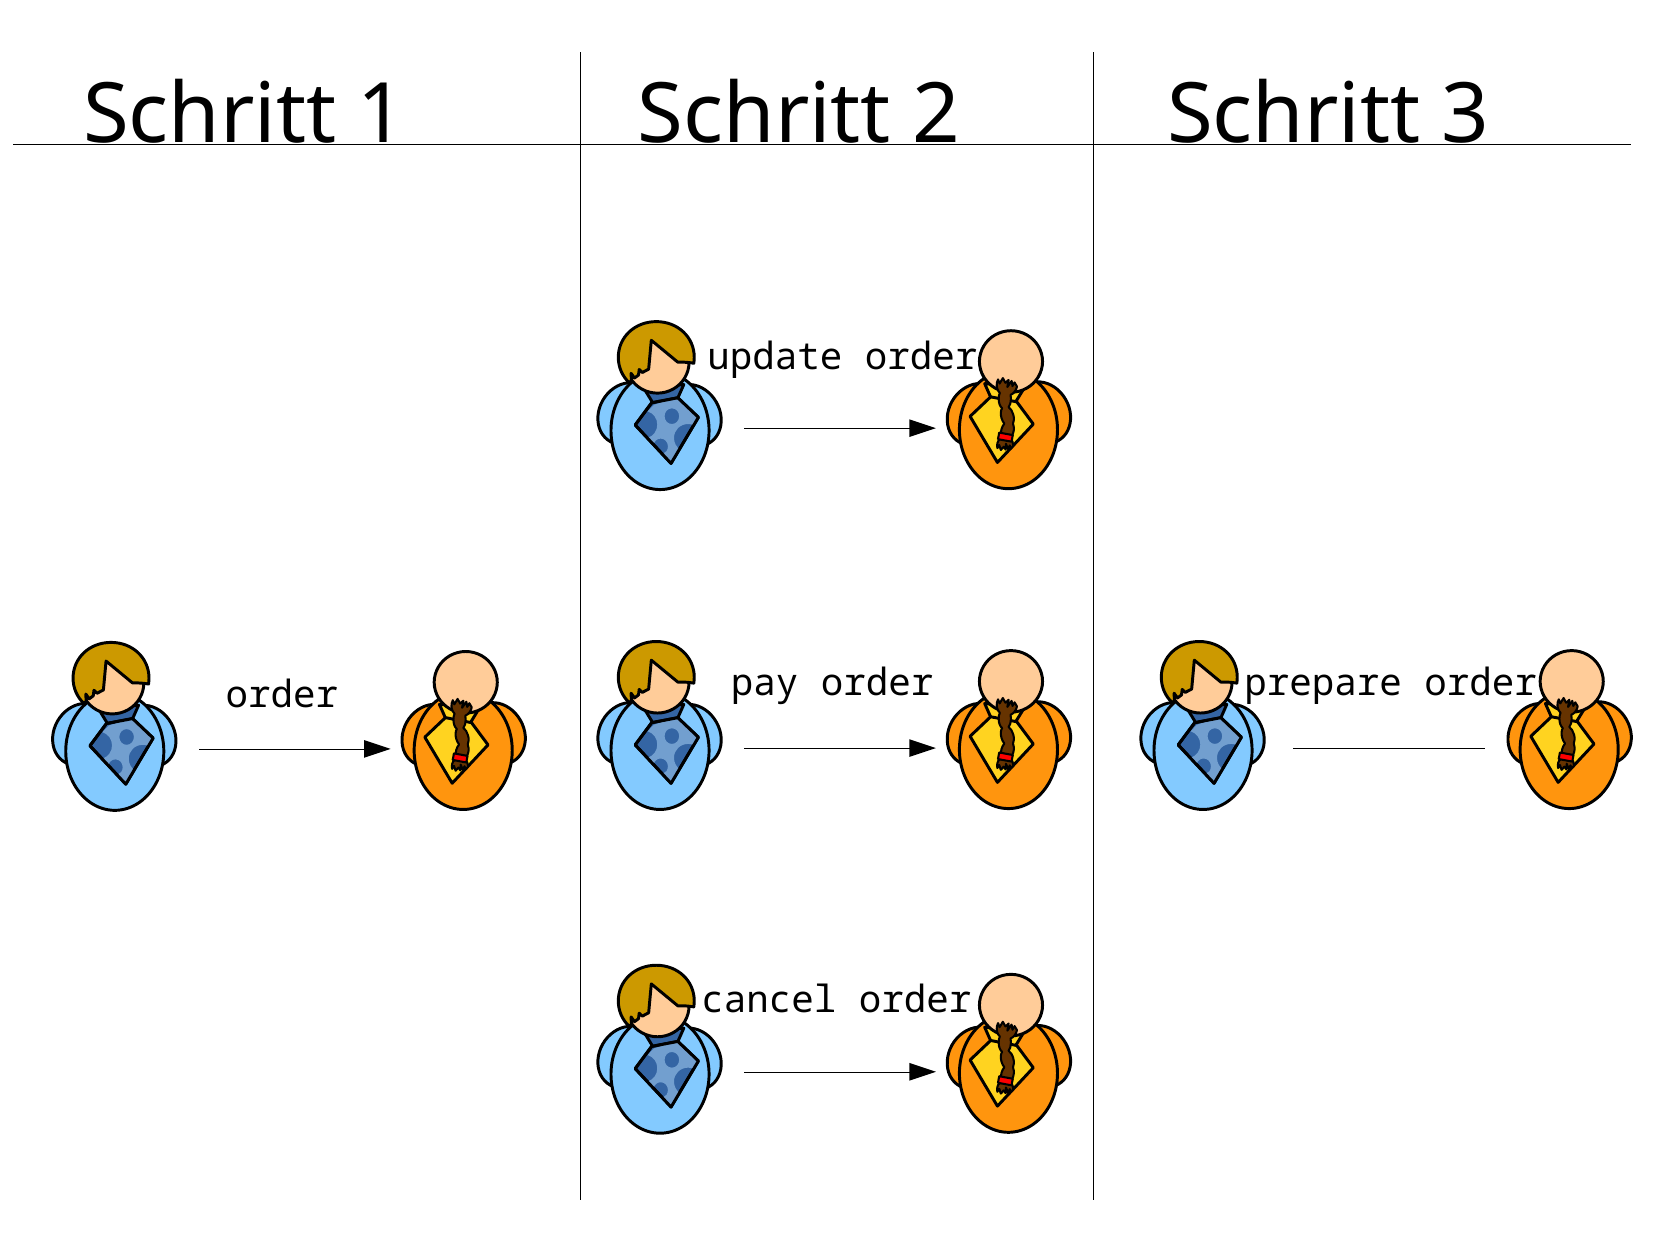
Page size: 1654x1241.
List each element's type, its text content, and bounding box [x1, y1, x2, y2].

text_box [947, 330, 1071, 489]
text_box [52, 642, 176, 811]
text_box Schritt 3 [1152, 46, 1593, 145]
text_box Schritt 2 [623, 46, 1068, 145]
text_box prepare order [1229, 647, 1552, 750]
text_box [947, 974, 1071, 1133]
text_box [638, 1044, 691, 1103]
text_box order [210, 660, 489, 719]
text_box [1140, 641, 1263, 810]
text_box cancel order [686, 965, 987, 1068]
text_box [597, 641, 720, 810]
text_box [597, 965, 721, 1134]
text_box [402, 661, 526, 810]
text_box [1181, 720, 1231, 780]
text_box [949, 650, 1071, 809]
text_box pay order [716, 647, 949, 750]
text_box Schritt 1 [68, 46, 500, 145]
text_box update order [692, 321, 993, 424]
text_box [1509, 650, 1632, 809]
text_box [638, 400, 692, 460]
text_box [444, 651, 488, 660]
text_box [597, 321, 721, 490]
